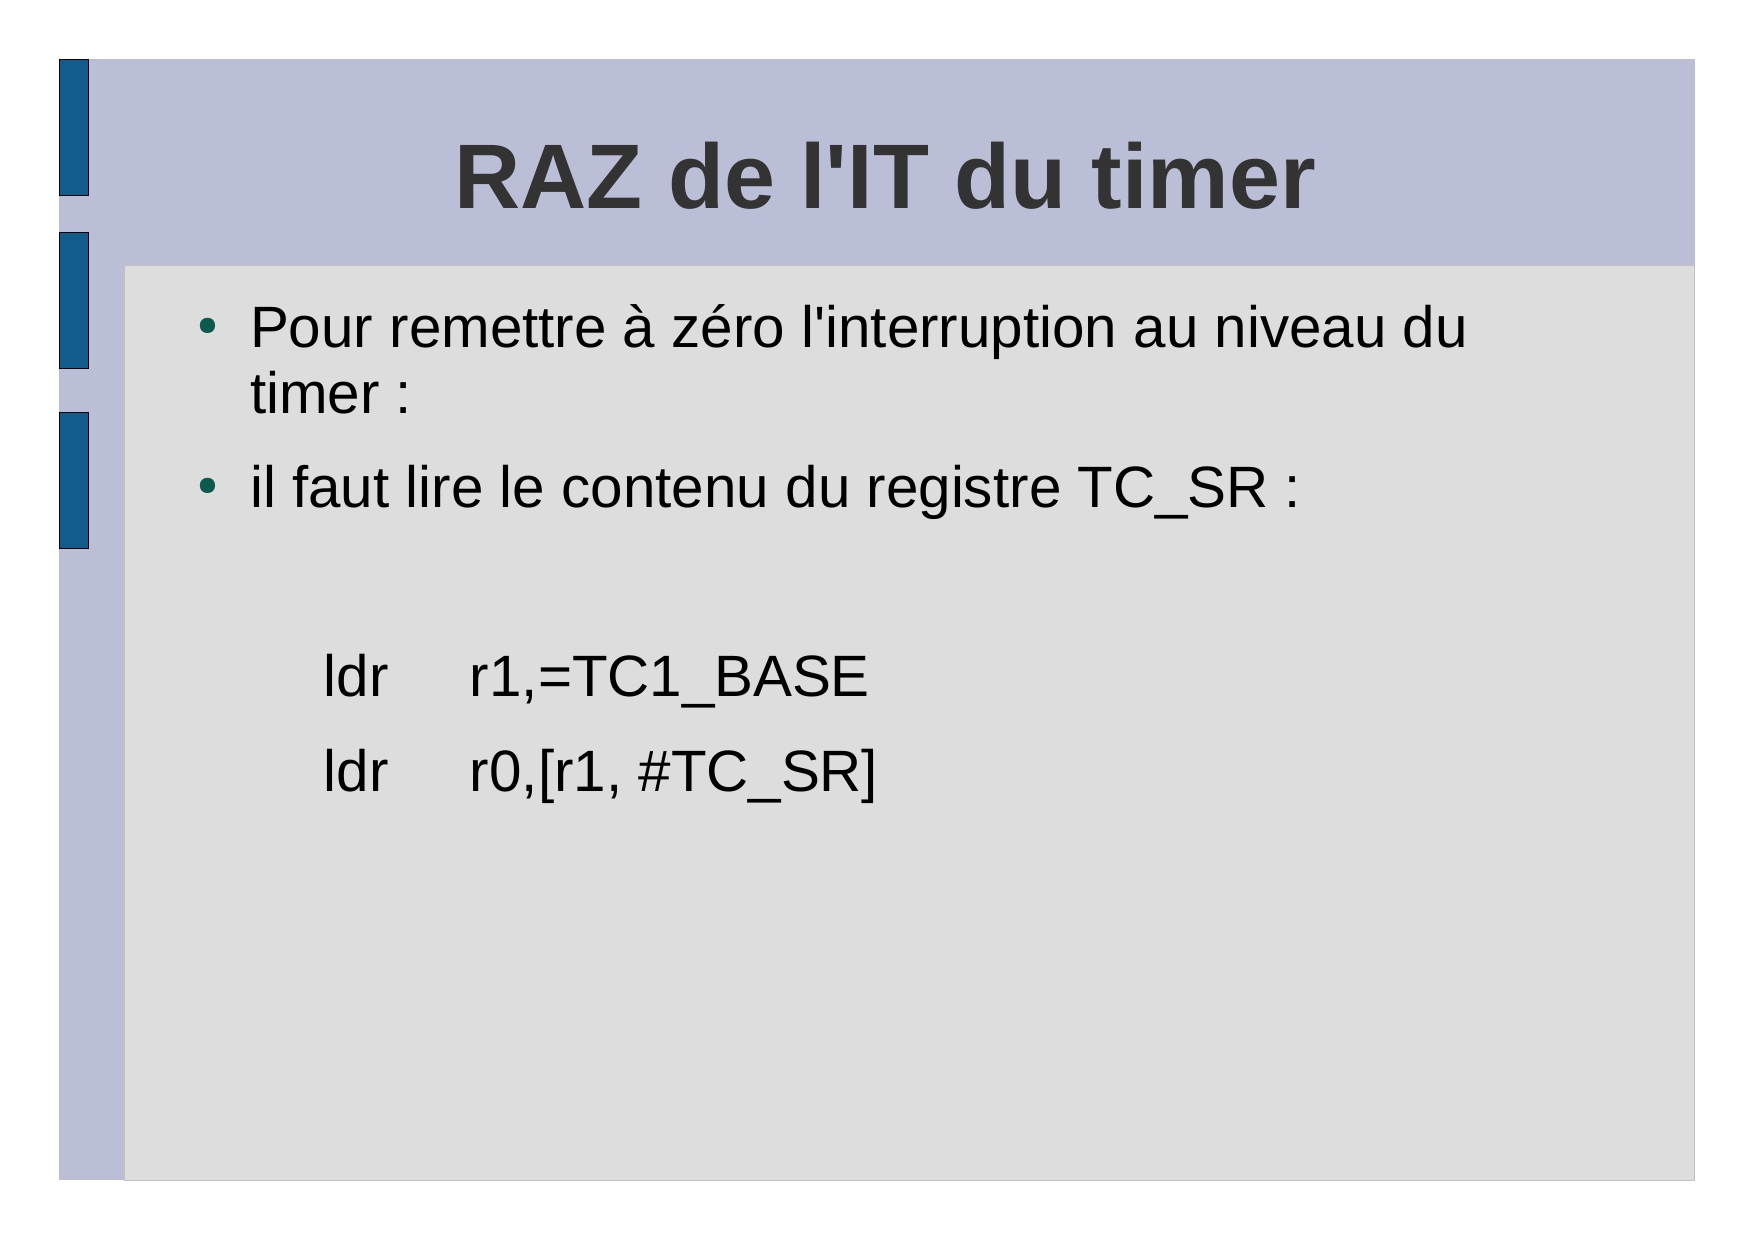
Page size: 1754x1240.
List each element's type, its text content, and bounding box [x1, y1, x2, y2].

list Pour remettre à zéro l'interruption au niveau du timer : il faut lire le contenu du registre TC_SR : ldr r1,=TC1_BASE ldr r0,[r1, #TC_SR] [179, 295, 1577, 1093]
title RAZ de l'IT du timer [118, 88, 1654, 266]
